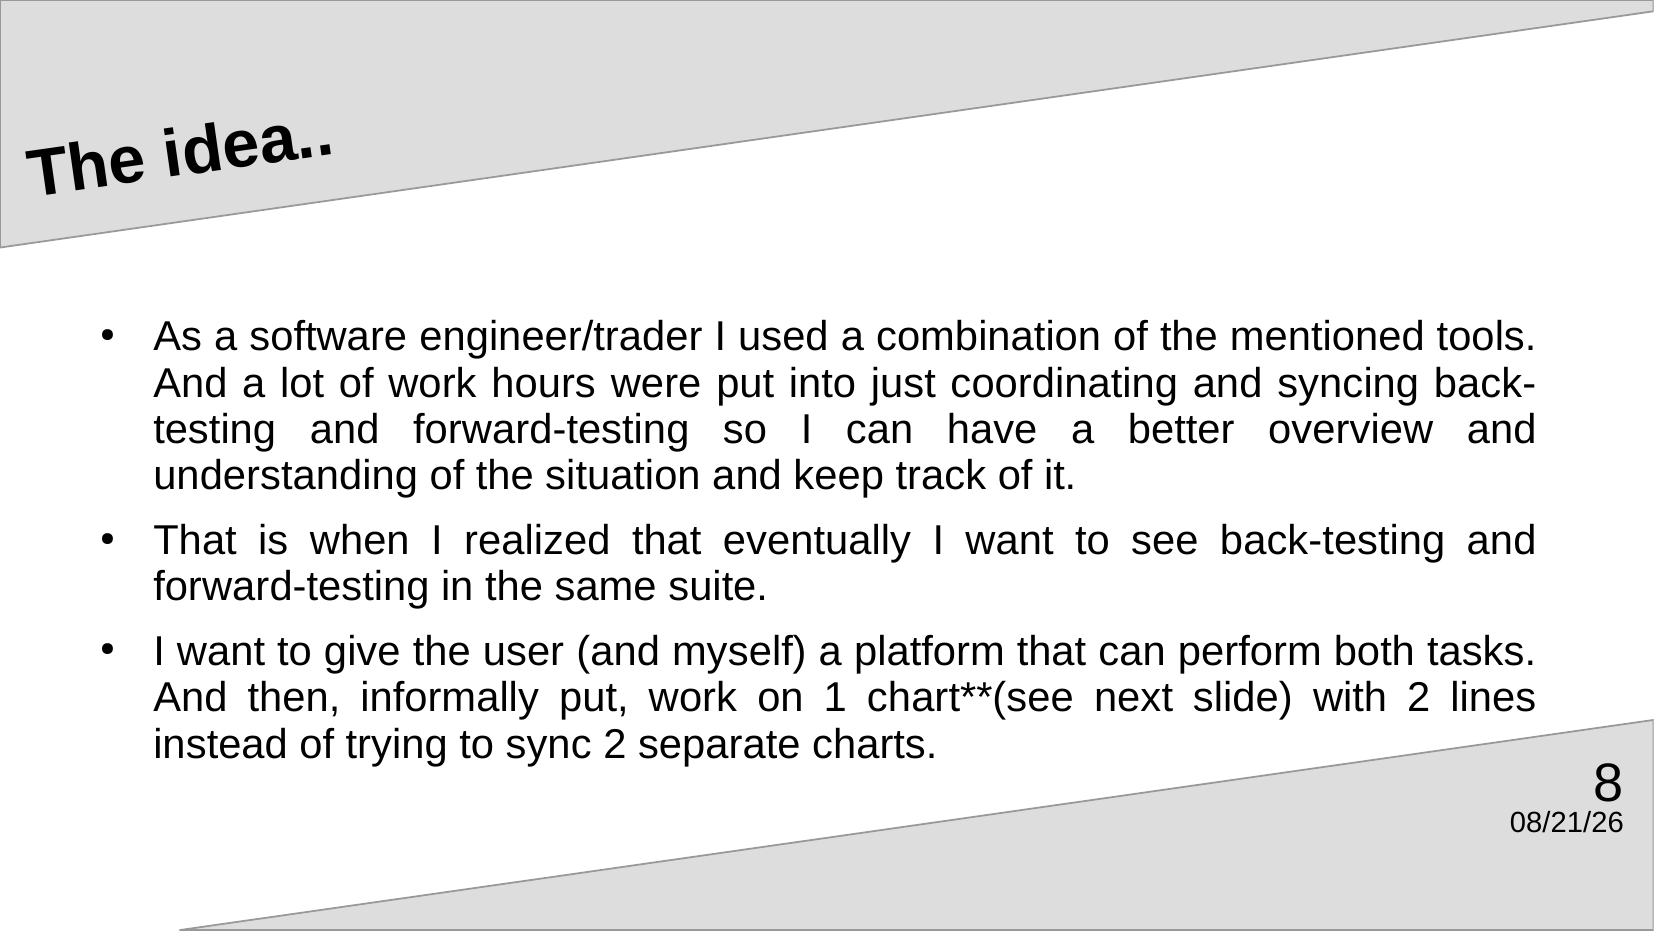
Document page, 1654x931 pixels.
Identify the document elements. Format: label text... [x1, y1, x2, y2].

title The idea.. [16, 0, 1501, 252]
list As a software engineer/trader I used a combination of the mentioned tools. And a lot of work hours were put into just coordinating and syncing back-testing and forward-testing so I can have a better overview and understanding of the situation and keep track of it. That is when I realized that eventually I want to see back-testing and forward-testing in the same suite. I want to give the user (and myself) a platform that can perform both tasks. And then, informally put, work on 1 chart**(see next slide) with 2 lines instead of trying to sync 2 separate charts. [82, 248, 1538, 789]
